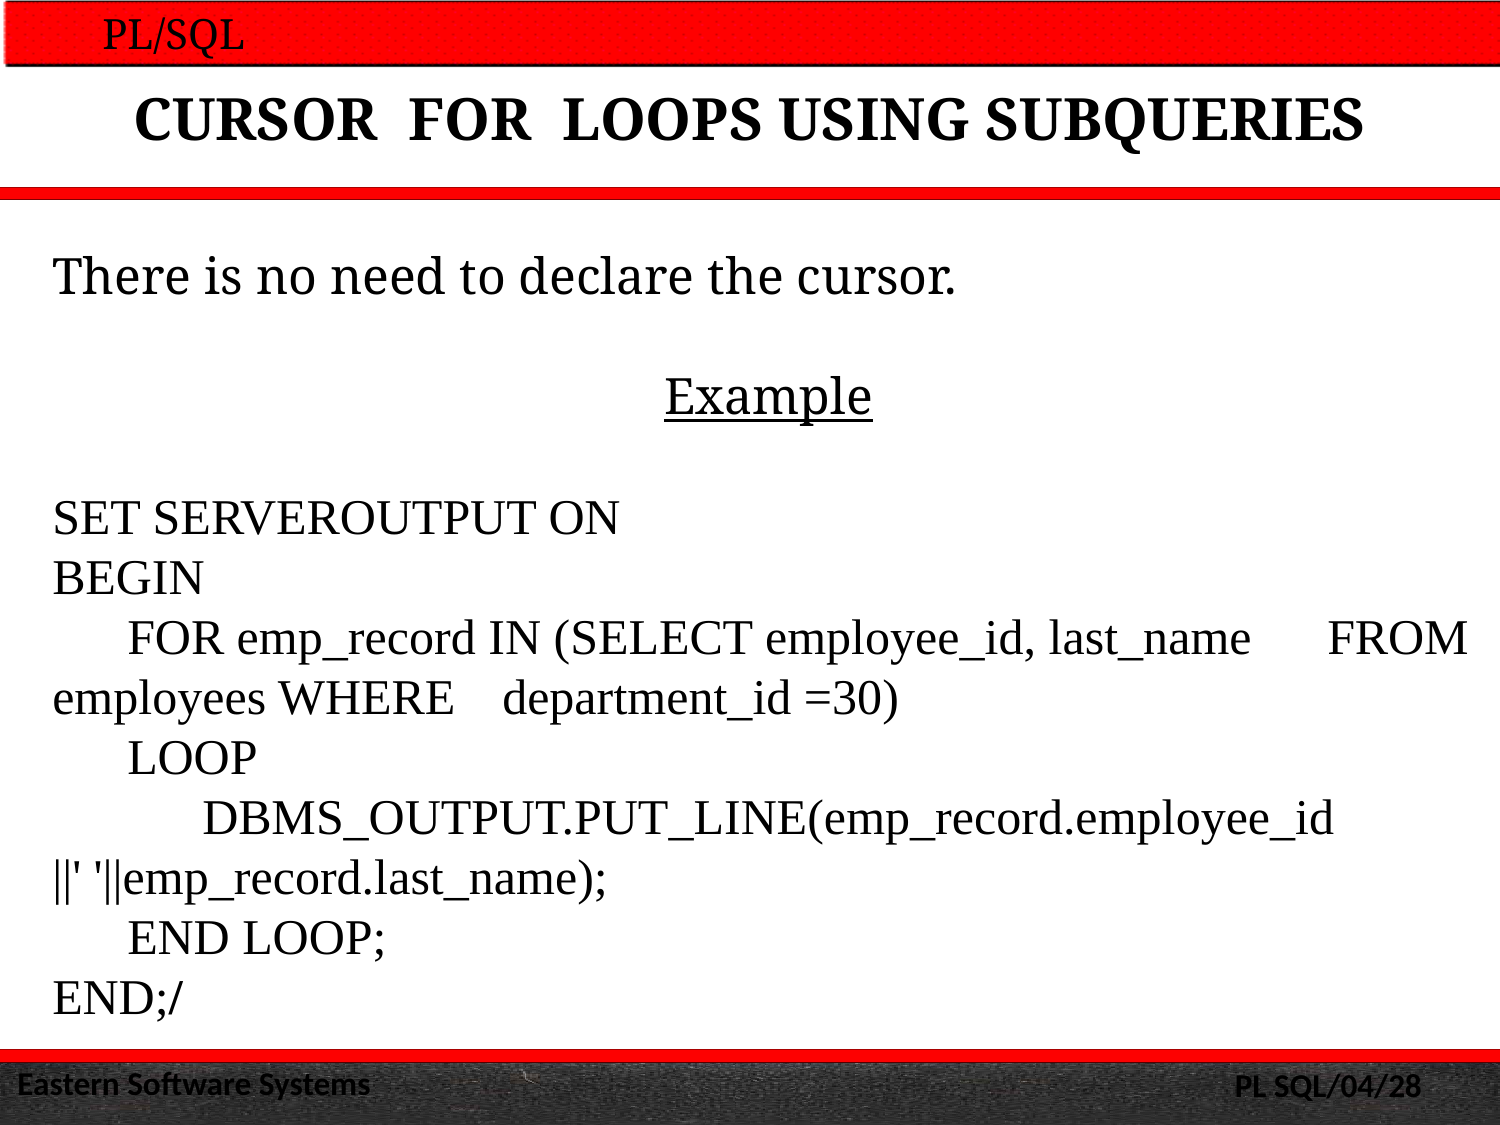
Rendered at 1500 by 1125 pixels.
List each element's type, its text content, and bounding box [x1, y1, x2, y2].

text_box PL SQL/04/28 [379, 1056, 1500, 1125]
picture [0, 0, 1500, 69]
text_box There is no need to declare the cursor. Example SET SERVEROUTPUT ON BEGIN FOR emp_record IN (SELECT employee_id, last_name FROM employees WHERE department_id =30)‏ LOOP DBMS_OUTPUT.PUT_LINE(emp_record.employee_id ||' '||emp_record.last_name); END LOOP; END;/ [37, 237, 1500, 1033]
text_box PL/SQL [87, 0, 288, 65]
text_box CURSOR FOR LOOPS USING SUBQUERIES [0, 75, 1500, 160]
text_box Eastern Software Systems [2, 1054, 394, 1110]
picture [0, 1049, 1500, 1125]
picture [0, 187, 1500, 200]
